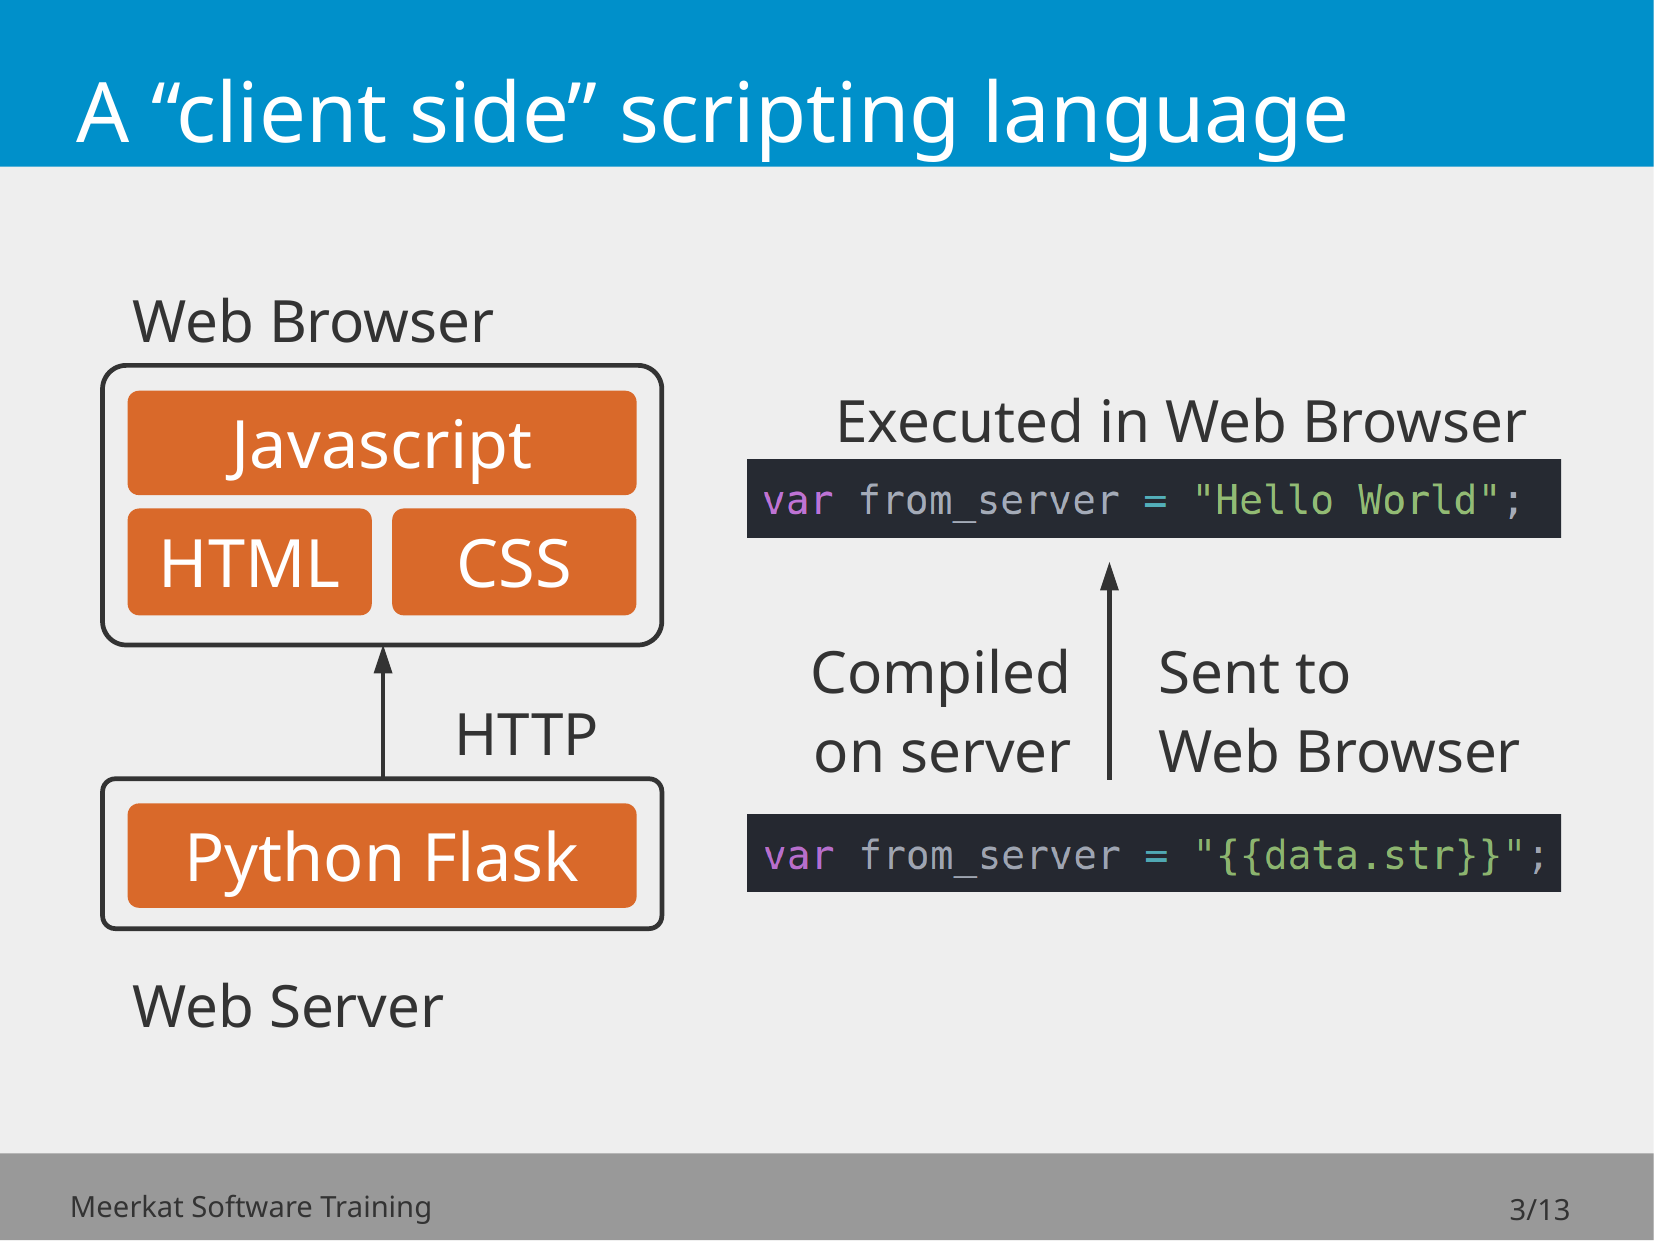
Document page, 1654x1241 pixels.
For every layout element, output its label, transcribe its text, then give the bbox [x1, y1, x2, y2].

text_box A “client side” scripting language [61, 45, 1566, 228]
text_box HTTP [439, 685, 689, 759]
picture [747, 459, 1562, 538]
text_box Executed in Web Browser [820, 373, 1545, 506]
text_box Javascript [127, 390, 637, 496]
text_box Web Server [117, 957, 634, 1032]
text_box HTML [127, 508, 372, 616]
text_box Sent to Web Browser [1144, 624, 1541, 834]
picture [747, 814, 1562, 892]
text_box CSS [392, 508, 637, 616]
text_box Python Flask [127, 803, 637, 908]
text_box Compiled on server [689, 623, 1086, 834]
text_box Web Browser [117, 272, 634, 347]
